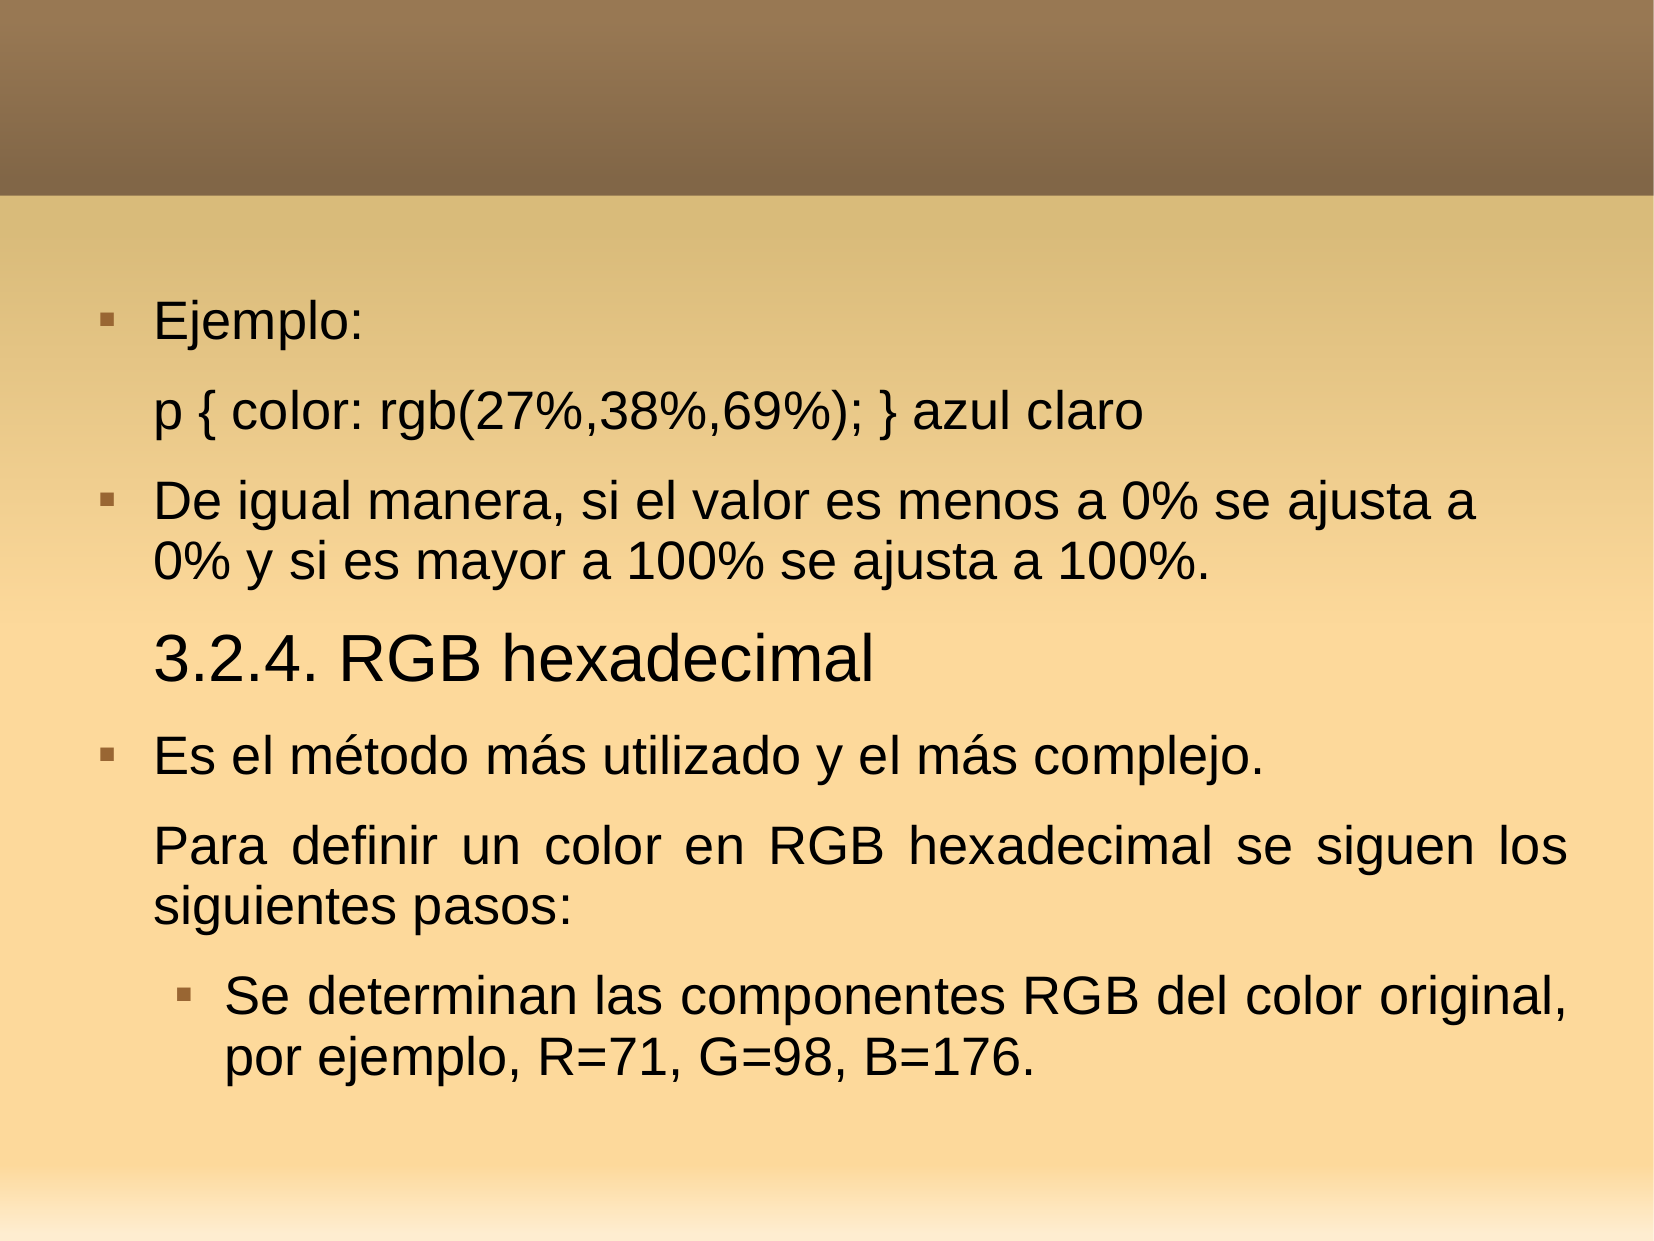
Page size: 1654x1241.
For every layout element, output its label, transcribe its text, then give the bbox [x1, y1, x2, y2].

list Ejemplo: p { color: rgb(27%,38%,69%); } azul claro De igual manera, si el valor es menos a 0% se ajusta a 0% y si es mayor a 100% se ajusta a 100%. 3.2.4. RGB hexadecimal Es el método más utilizado y el más complejo. Para definir un color en RGB hexadecimal se siguen los siguientes pasos: Se determinan las componentes RGB del color original, por ejemplo, R=71, G=98, B=176. [82, 290, 1571, 1094]
picture [0, 0, 1654, 1241]
